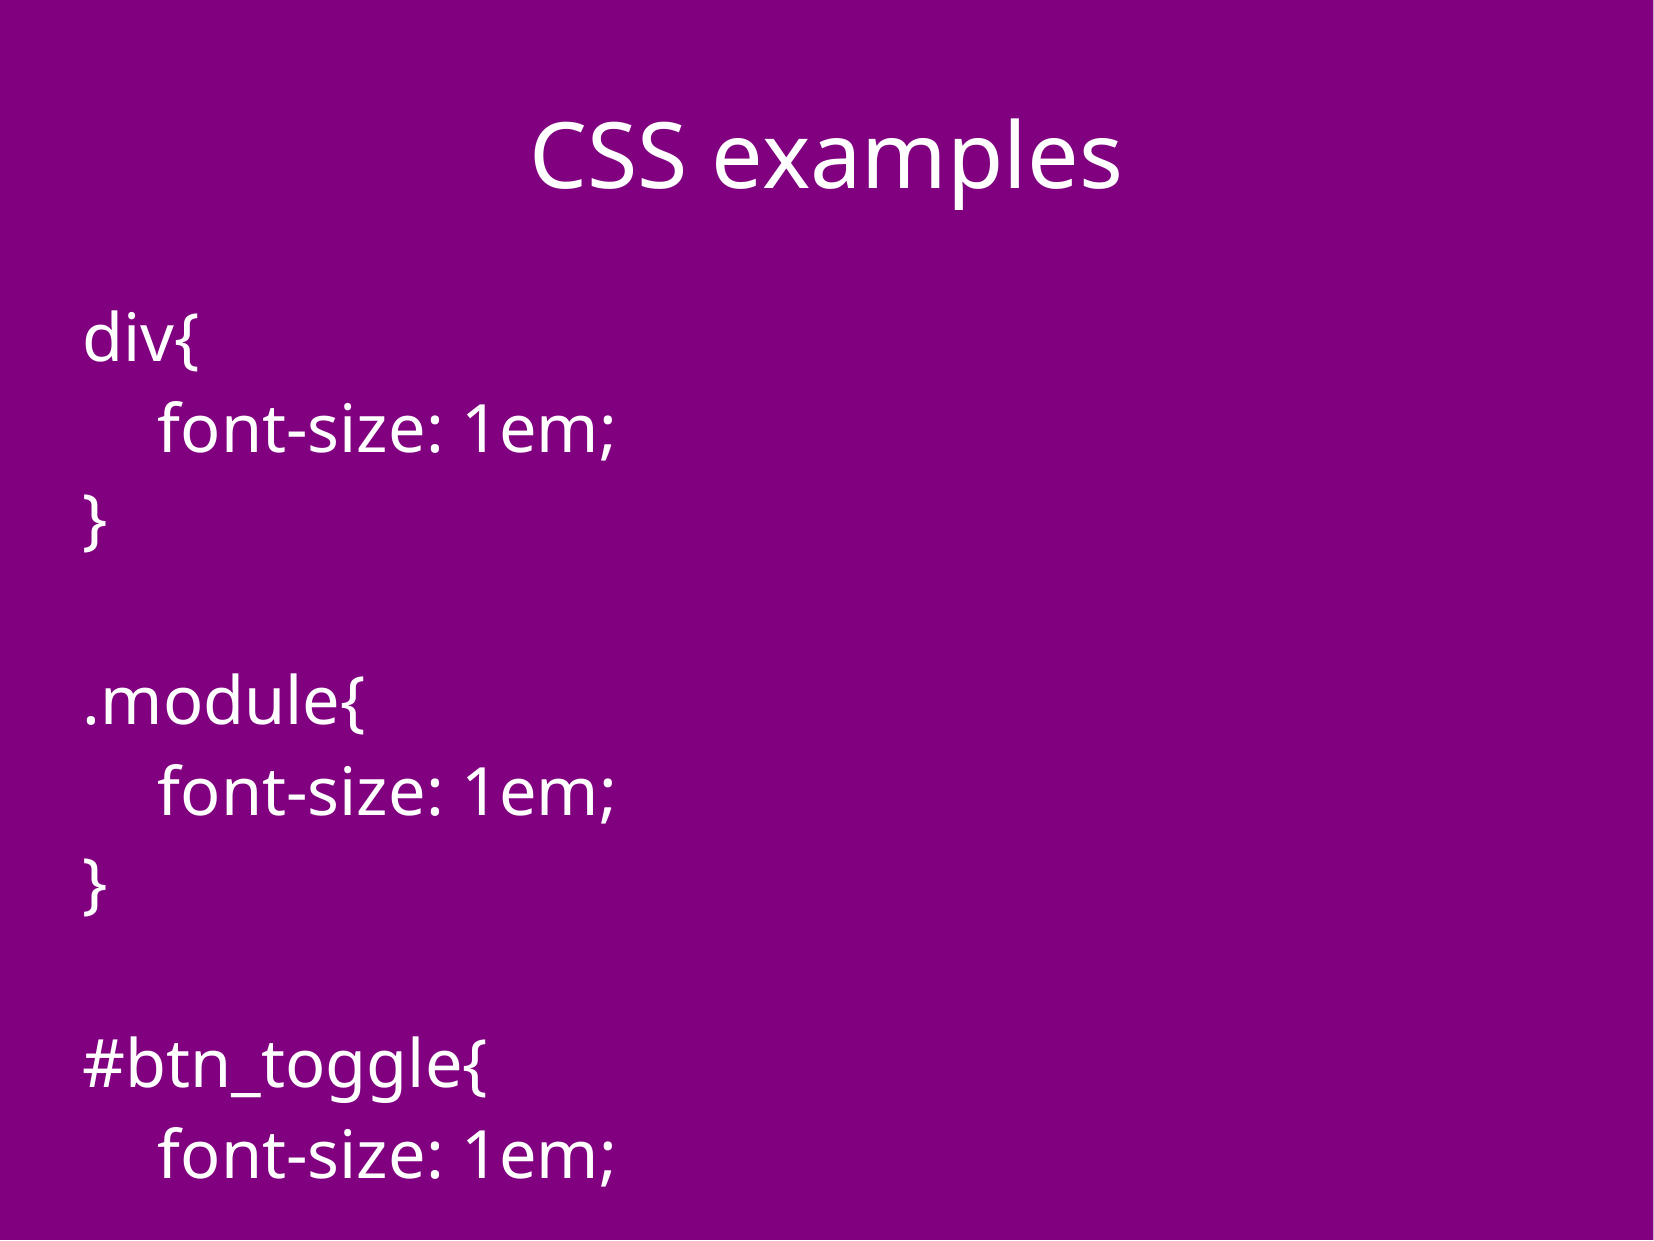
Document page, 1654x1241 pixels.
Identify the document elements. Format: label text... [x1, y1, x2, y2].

title CSS examples [82, 49, 1571, 257]
subtitle div{ font-size: 1em; } .module{ font-size: 1em; } #btn_toggle{ font-size: 1em; } [82, 290, 1571, 1201]
